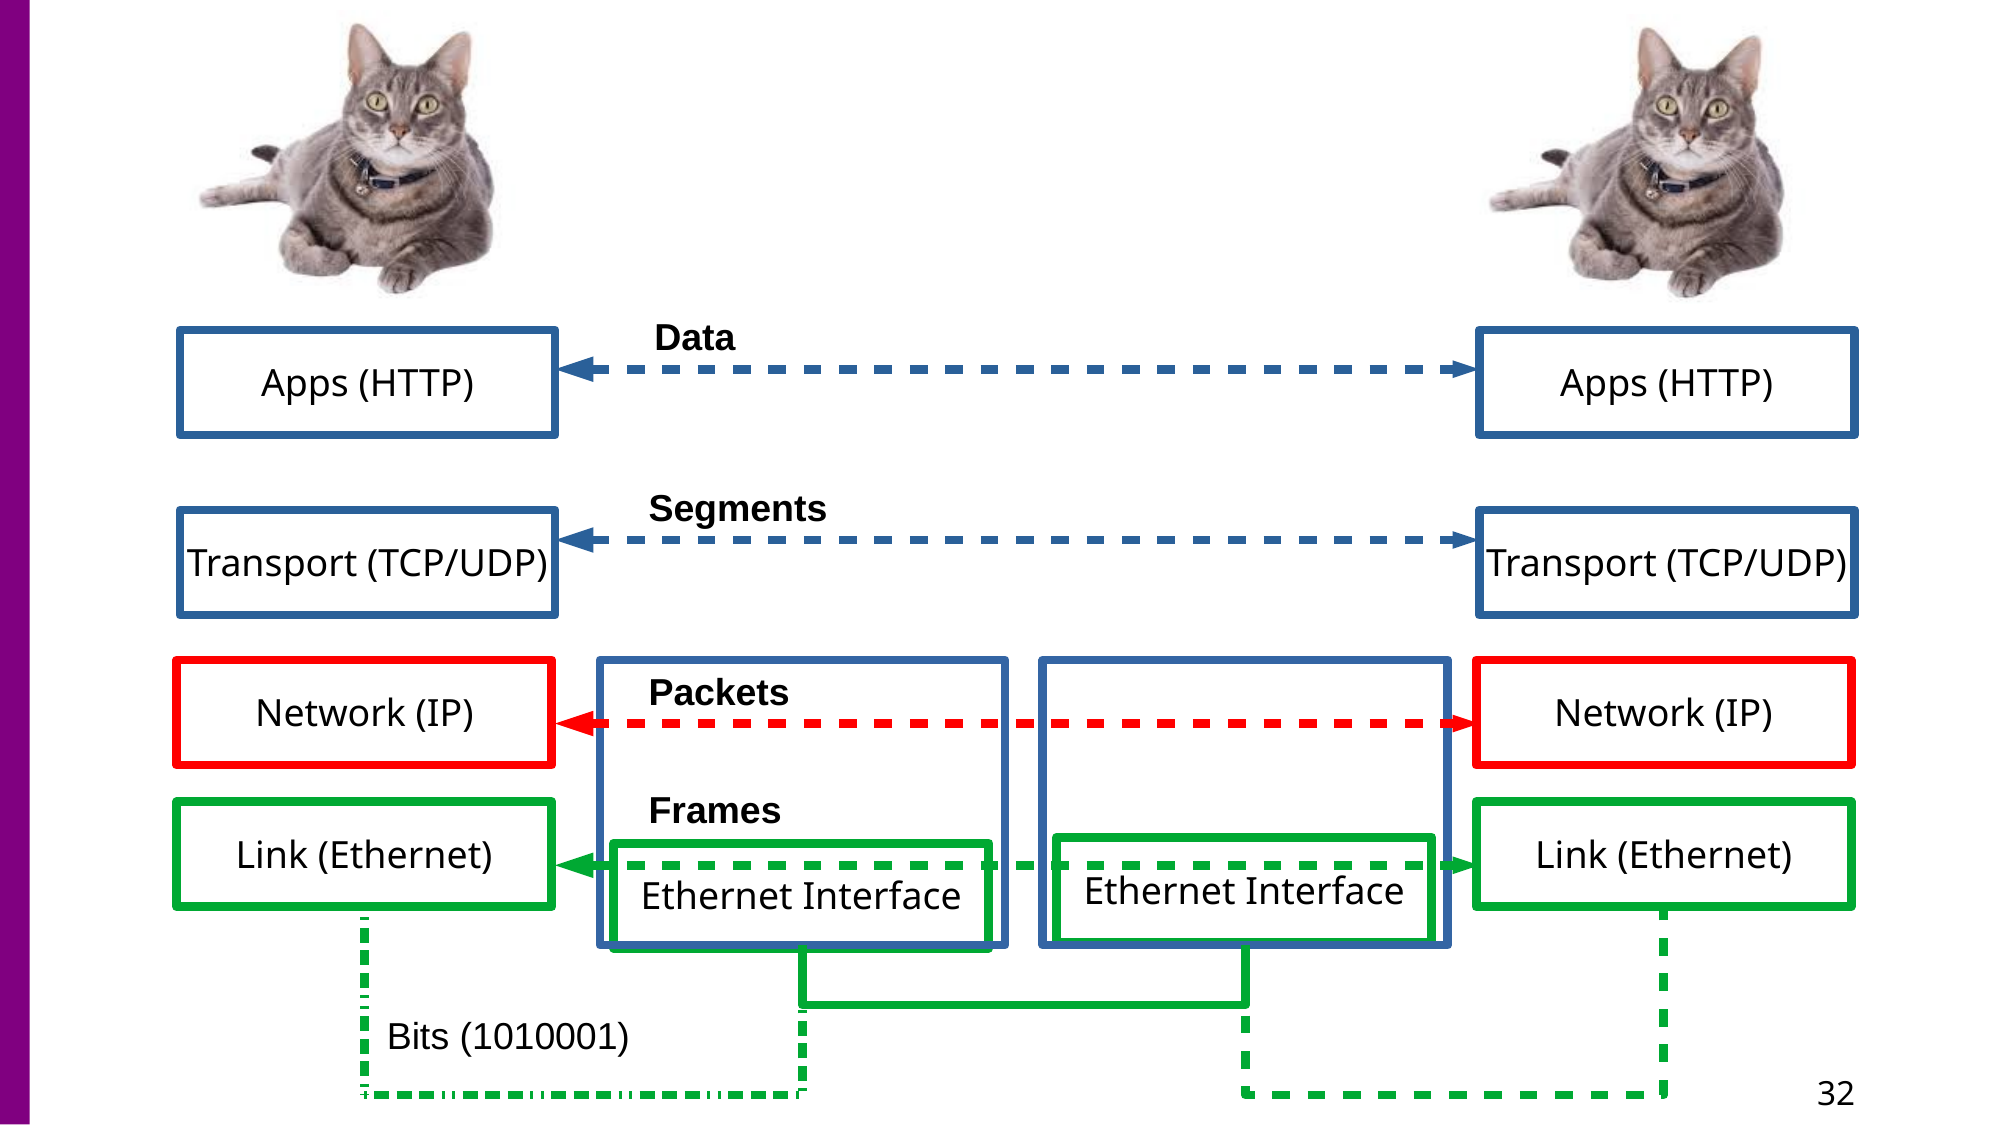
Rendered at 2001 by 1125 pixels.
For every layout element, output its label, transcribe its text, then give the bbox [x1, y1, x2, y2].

text_box Link (Ethernet) [1476, 801, 1852, 907]
text_box Segments [633, 479, 843, 537]
text_box Apps (HTTP) [1479, 329, 1855, 436]
text_box Ethernet Interface [1056, 837, 1432, 941]
text_box Network (IP) [176, 660, 552, 766]
text_box Transport (TCP/UDP) [180, 510, 556, 616]
text_box Link (Ethernet) [176, 801, 552, 907]
text_box Bits (1010001) [372, 1008, 646, 1066]
text_box Frames [633, 781, 797, 839]
text_box Transport (TCP/UDP) [1479, 510, 1855, 616]
text_box Network (IP) [1476, 660, 1852, 766]
text_box Ethernet Interface [613, 843, 989, 941]
picture [1455, 14, 1880, 305]
picture [165, 10, 590, 300]
text_box Data [639, 309, 751, 367]
text_box Packets [633, 663, 805, 721]
text_box Apps (HTTP) [180, 329, 556, 436]
